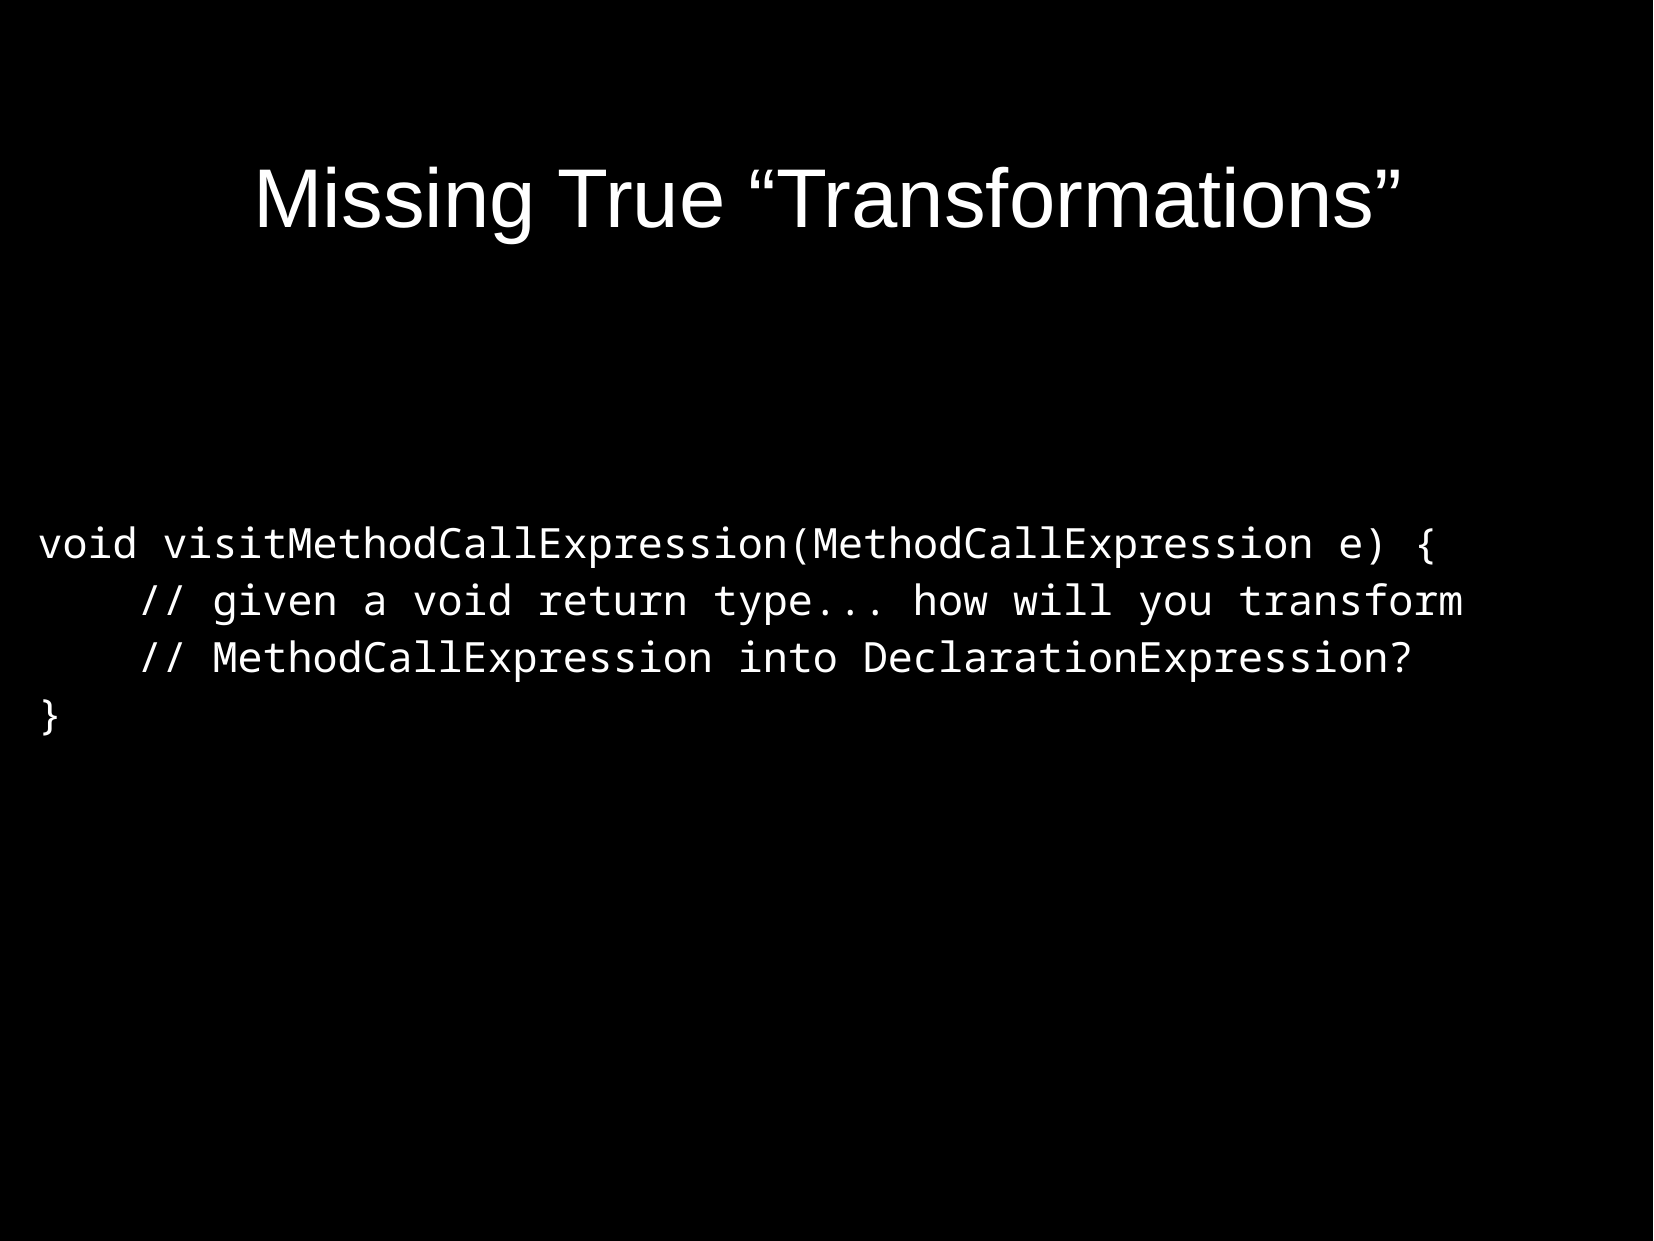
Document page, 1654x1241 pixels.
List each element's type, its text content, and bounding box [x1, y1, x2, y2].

text_box Missing True “Transformations” [112, 146, 1545, 251]
text_box void visitMethodCallExpression(MethodCallExpression e) { // given a void return type... how will you transform // MethodCallExpression into DeclarationExpression? } [37, 375, 1616, 938]
